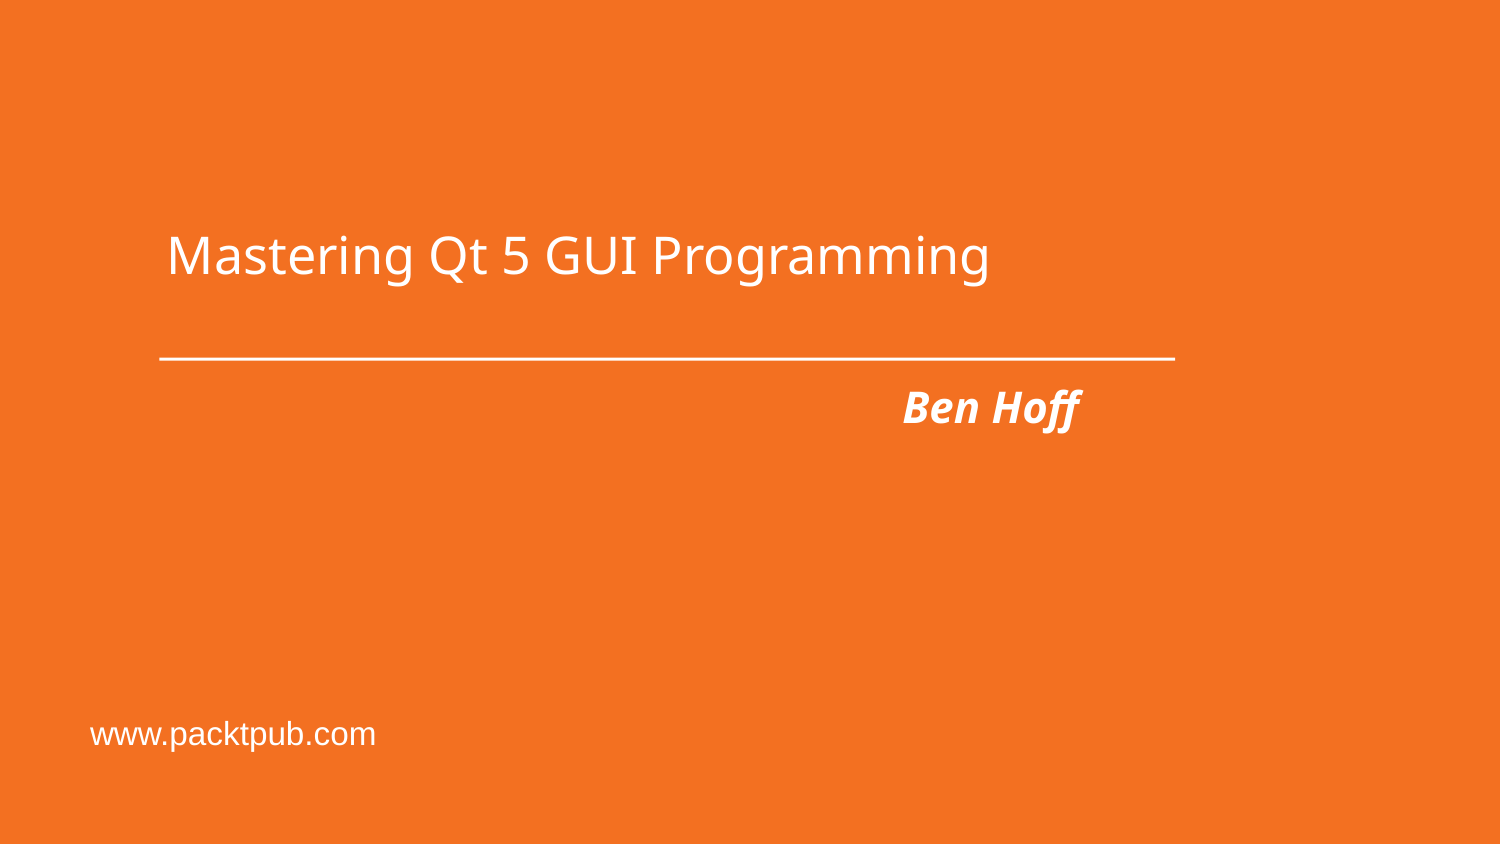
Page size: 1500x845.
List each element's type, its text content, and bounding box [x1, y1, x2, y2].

text_box Ben Hoff [159, 376, 1087, 437]
text_box www.packtpub.com [76, 705, 538, 760]
text_box Mastering Qt 5 GUI Programming [159, 219, 1425, 290]
